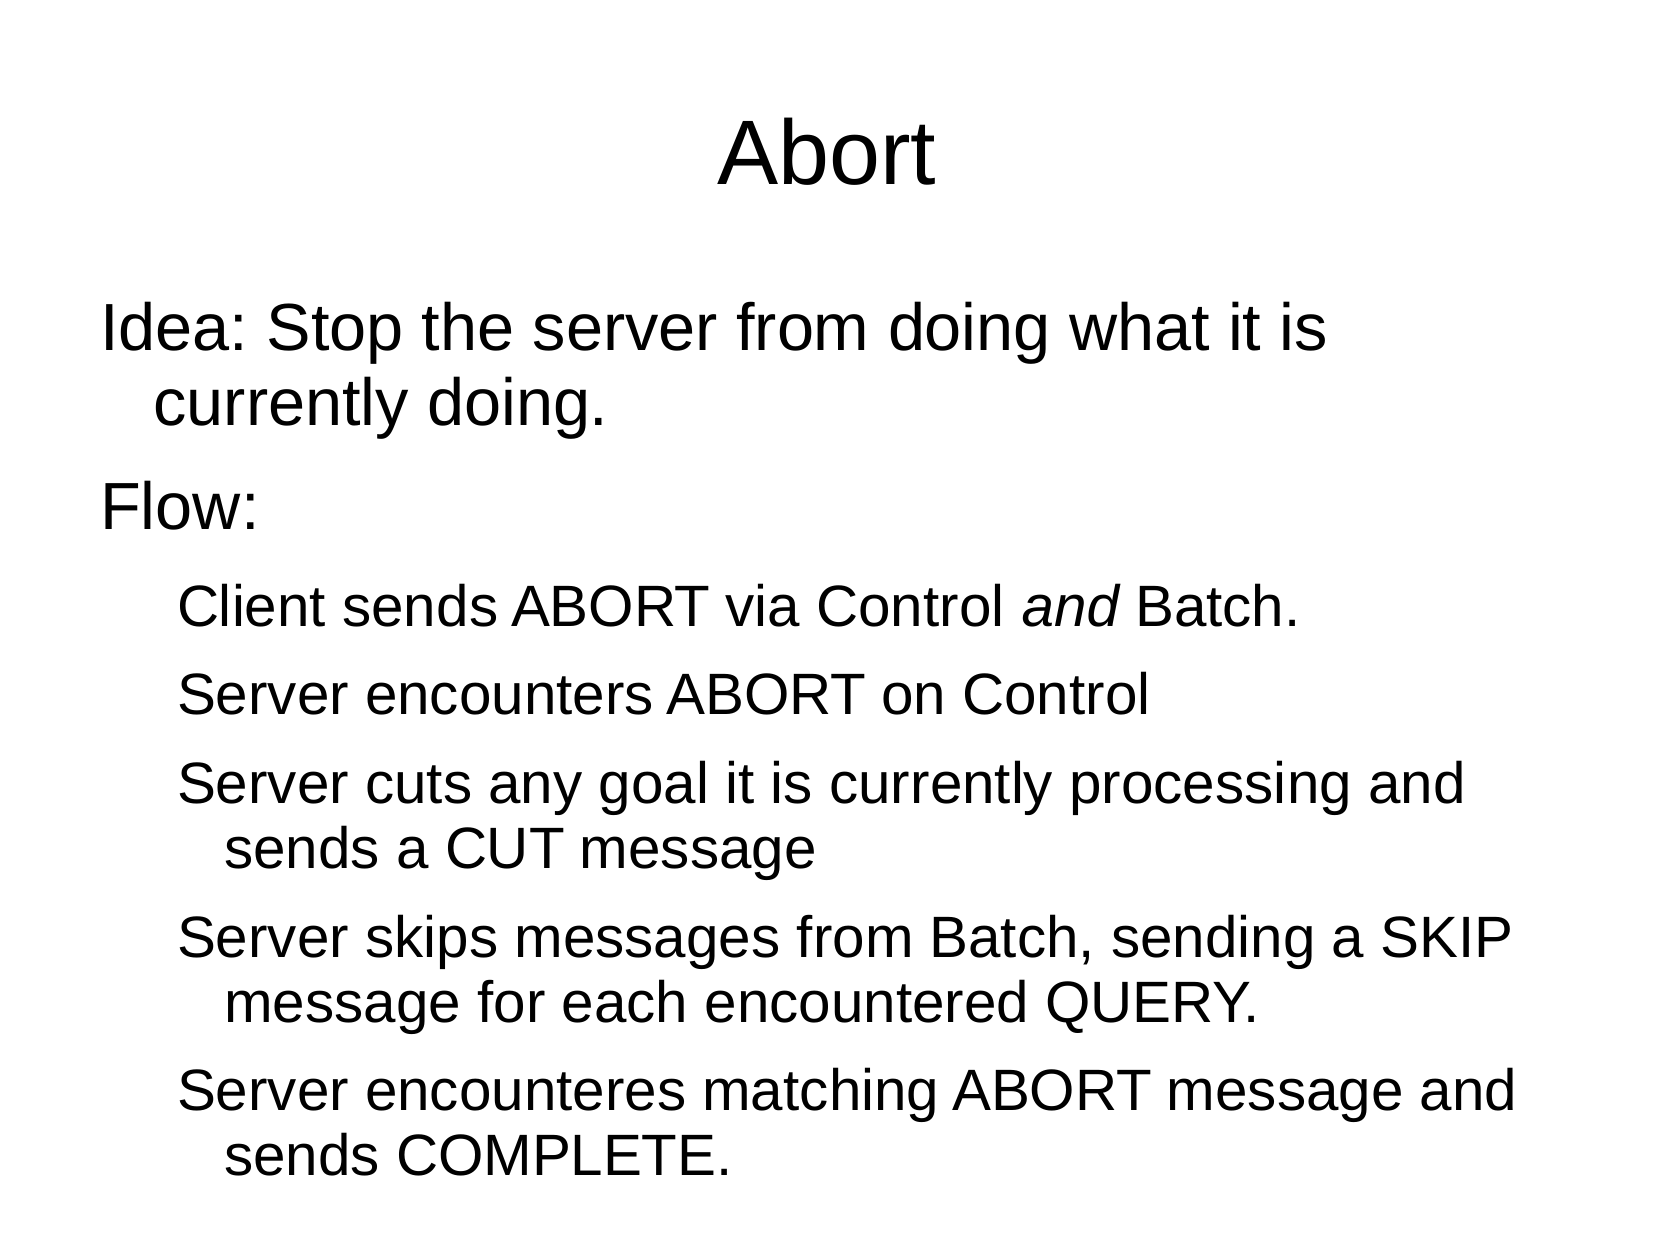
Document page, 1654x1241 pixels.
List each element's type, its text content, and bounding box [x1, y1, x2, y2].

title Abort [82, 56, 1571, 250]
list Idea: Stop the server from doing what it is currently doing. Flow: Client sends ABORT via Control and Batch. Server encounters ABORT on Control Server cuts any goal it is currently processing and sends a CUT message Server skips messages from Batch, sending a SKIP message for each encountered QUERY. Server encounteres matching ABORT message and sends COMPLETE. [82, 290, 1571, 1189]
